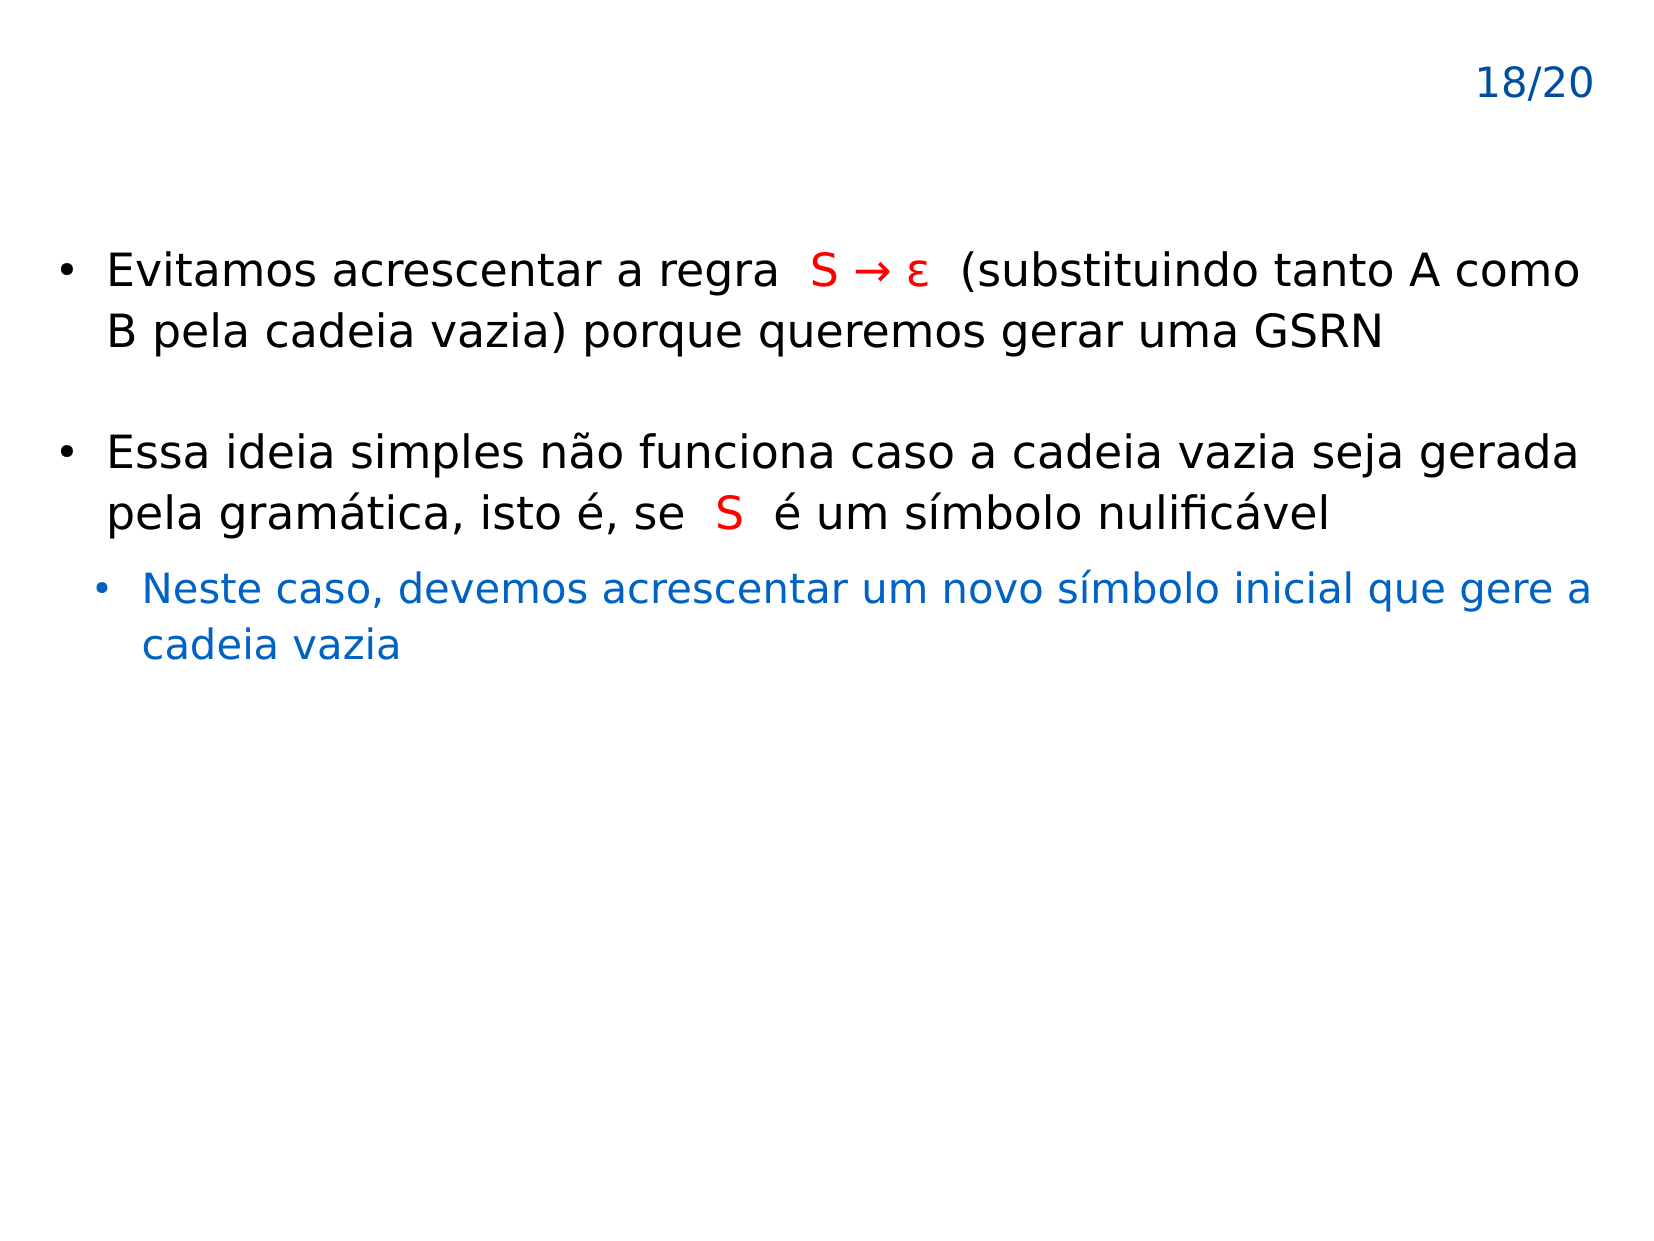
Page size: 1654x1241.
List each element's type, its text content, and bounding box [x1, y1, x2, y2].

list Evitamos acrescentar a regra S → ε (substituindo tanto A como B pela cadeia vazia) porque queremos gerar uma GSRN Essa ideia simples não funciona caso a cadeia vazia seja gerada pela gramática, isto é, se S é um símbolo nulificável Neste caso, devemos acrescentar um novo símbolo inicial que gere a cadeia vazia [59, 236, 1595, 1211]
